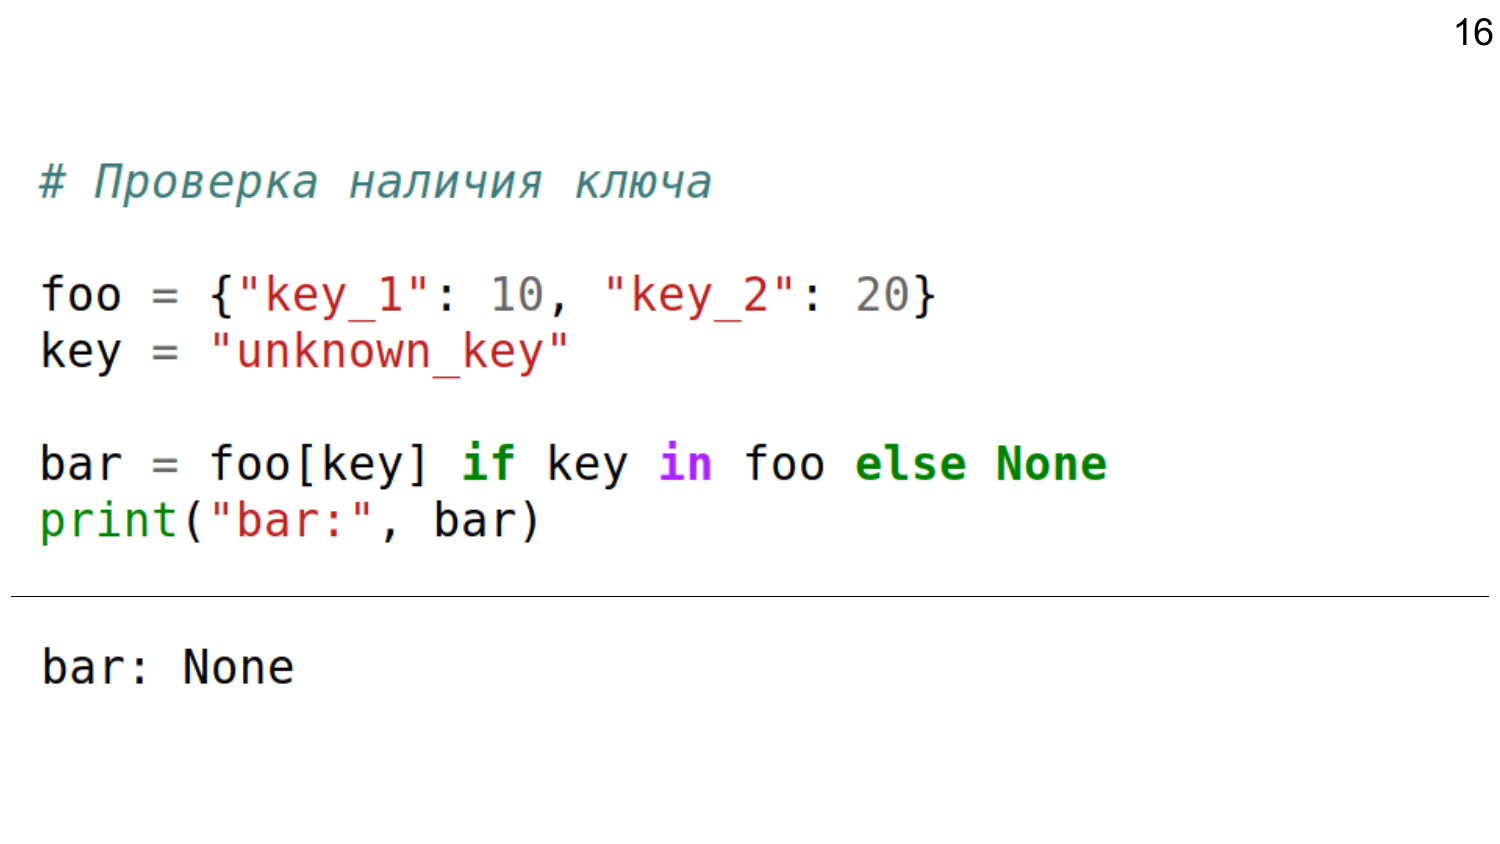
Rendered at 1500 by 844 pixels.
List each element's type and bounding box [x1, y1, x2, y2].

picture [26, 148, 1122, 557]
picture [28, 630, 308, 703]
